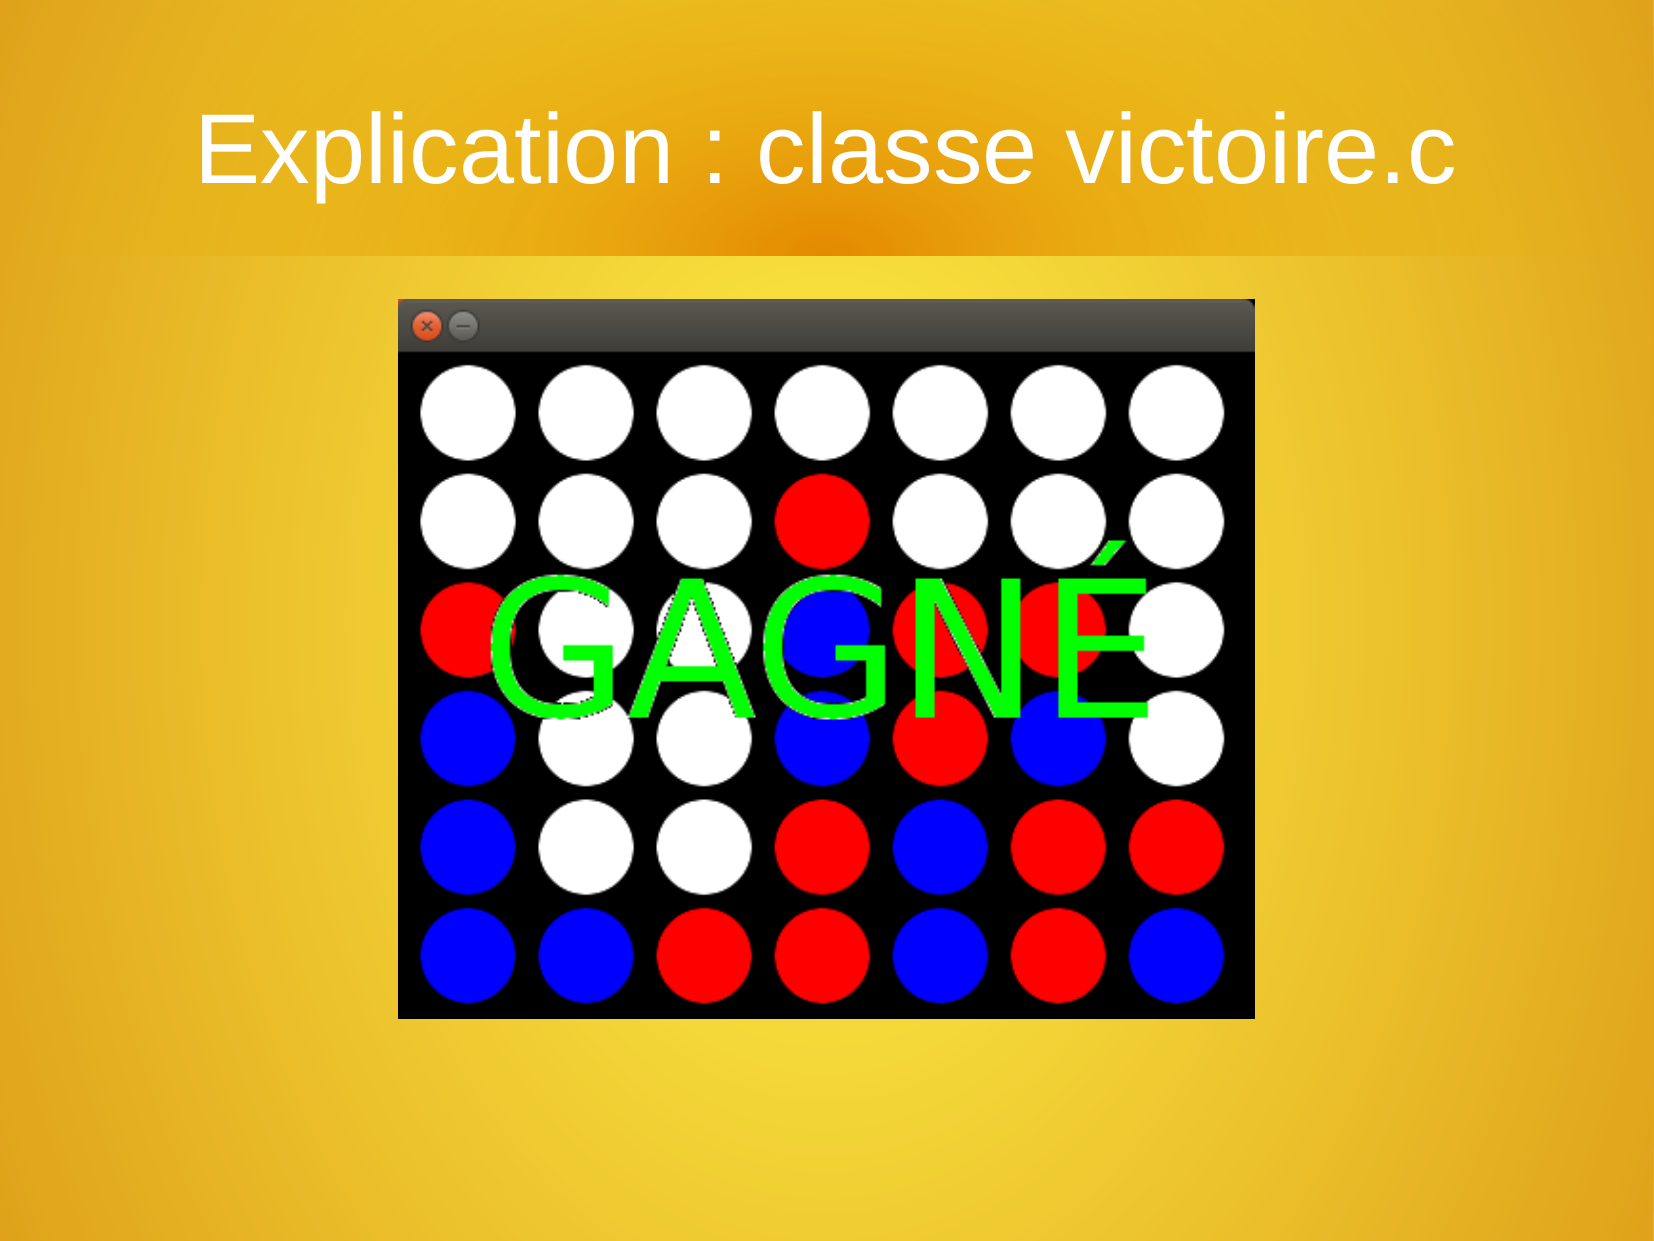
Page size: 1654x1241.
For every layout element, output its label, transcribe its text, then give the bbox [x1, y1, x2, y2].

picture [398, 299, 1255, 1019]
title Explication : classe victoire.c [82, 47, 1571, 252]
